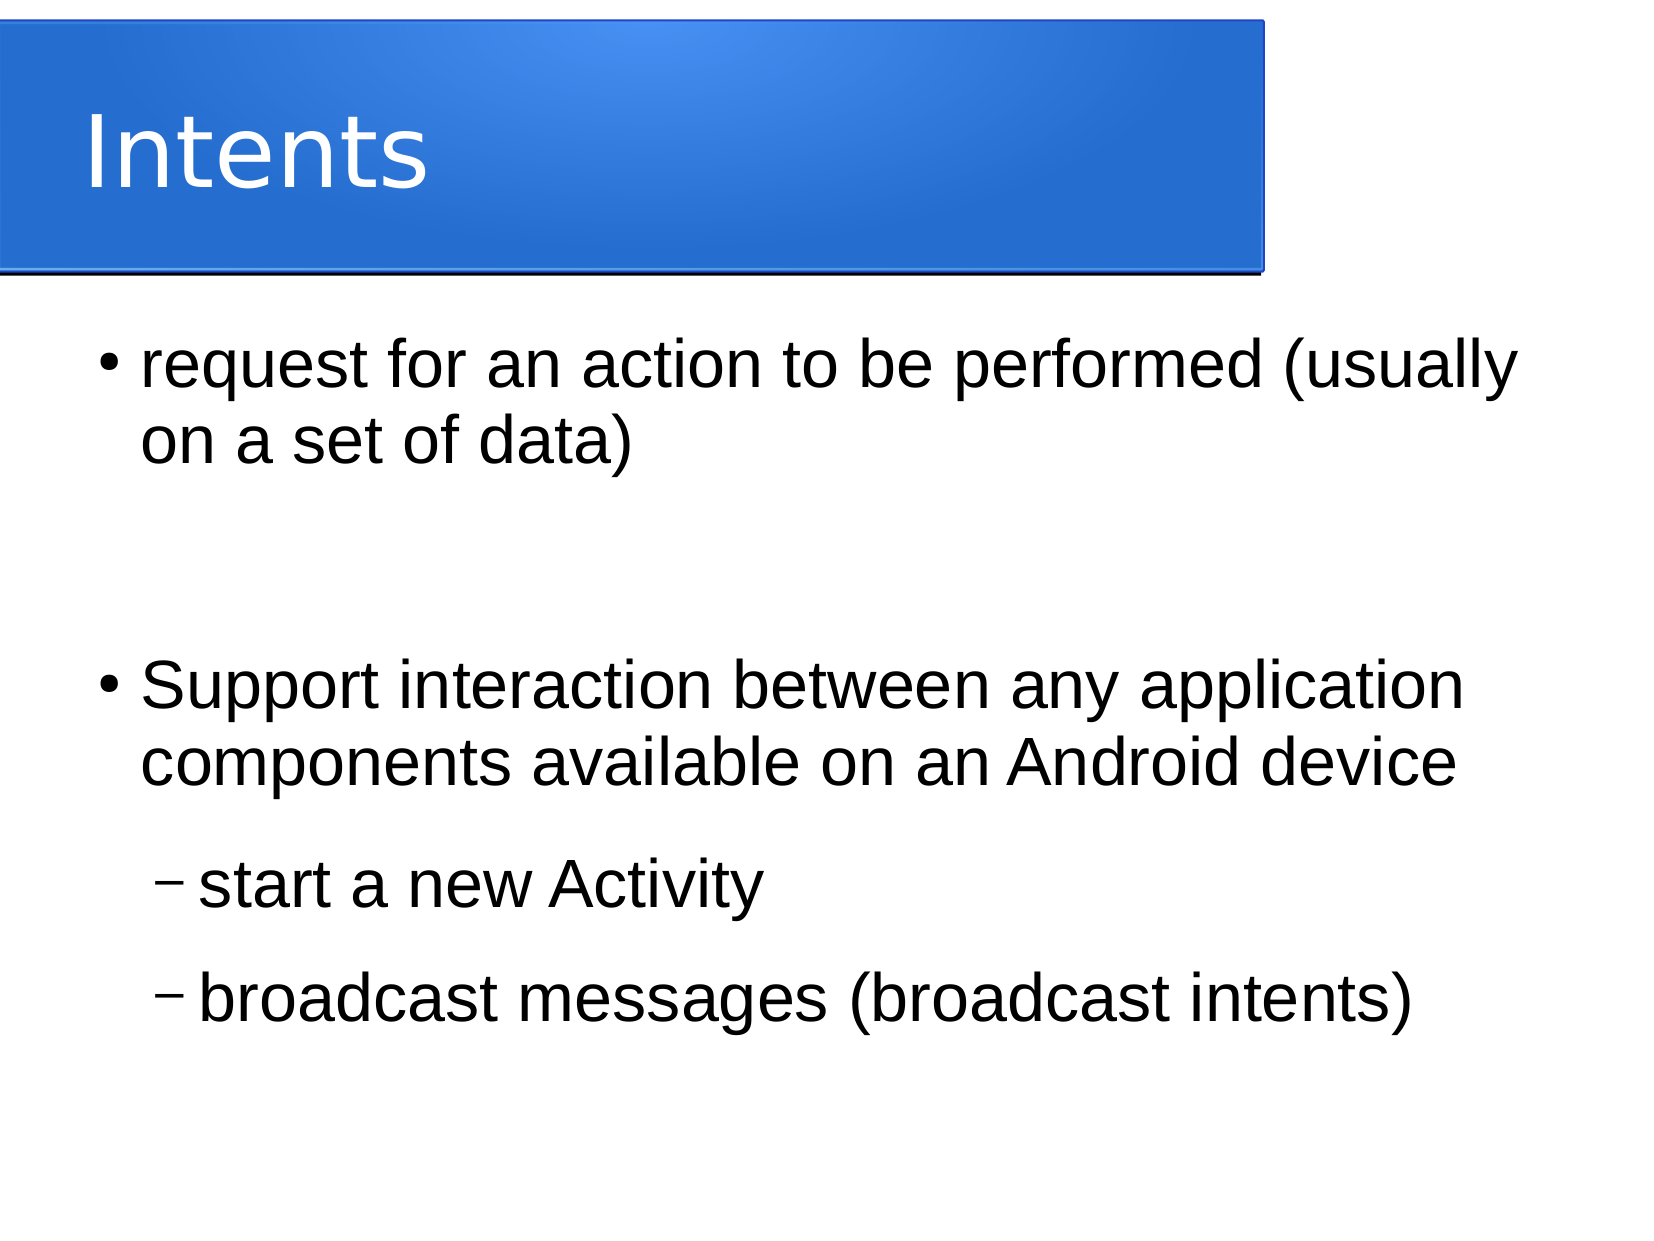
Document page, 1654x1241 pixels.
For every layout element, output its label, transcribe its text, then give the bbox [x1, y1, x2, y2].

title Intents [82, 49, 1250, 257]
list request for an action to be performed (usually on a set of data) Support interaction between any application components available on an Android device start a new Activity broadcast messages (broadcast intents) [82, 325, 1538, 1045]
